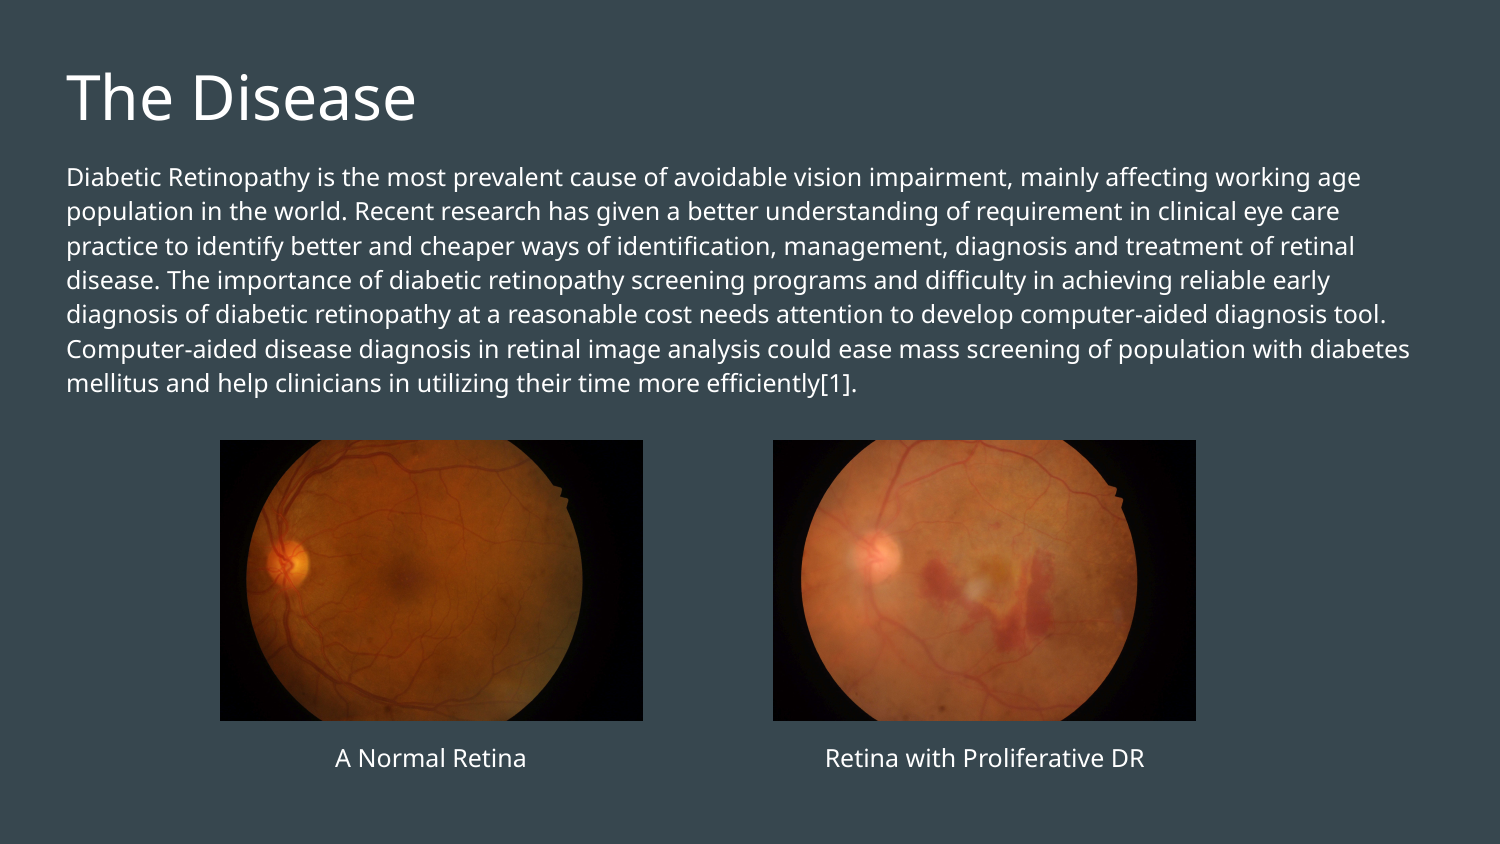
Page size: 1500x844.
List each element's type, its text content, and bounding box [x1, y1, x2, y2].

picture [220, 440, 643, 721]
list Diabetic Retinopathy is the most prevalent cause of avoidable vision impairment, mainly affecting working age population in the world. Recent research has given a better understanding of requirement in clinical eye care practice to identify better and cheaper ways of identification, management, diagnosis and treatment of retinal disease. The importance of diabetic retinopathy screening programs and difficulty in achieving reliable early diagnosis of diabetic retinopathy at a reasonable cost needs attention to develop computer-aided diagnosis tool. Computer-aided disease diagnosis in retinal image analysis could ease mass screening of population with diabetes mellitus and help clinicians in utilizing their time more efficiently[1]. [51, 141, 1449, 703]
picture [773, 440, 1196, 721]
title The Disease [51, 42, 1449, 137]
text_box A Normal Retina [220, 727, 643, 781]
text_box Retina with Proliferative DR [773, 727, 1196, 781]
